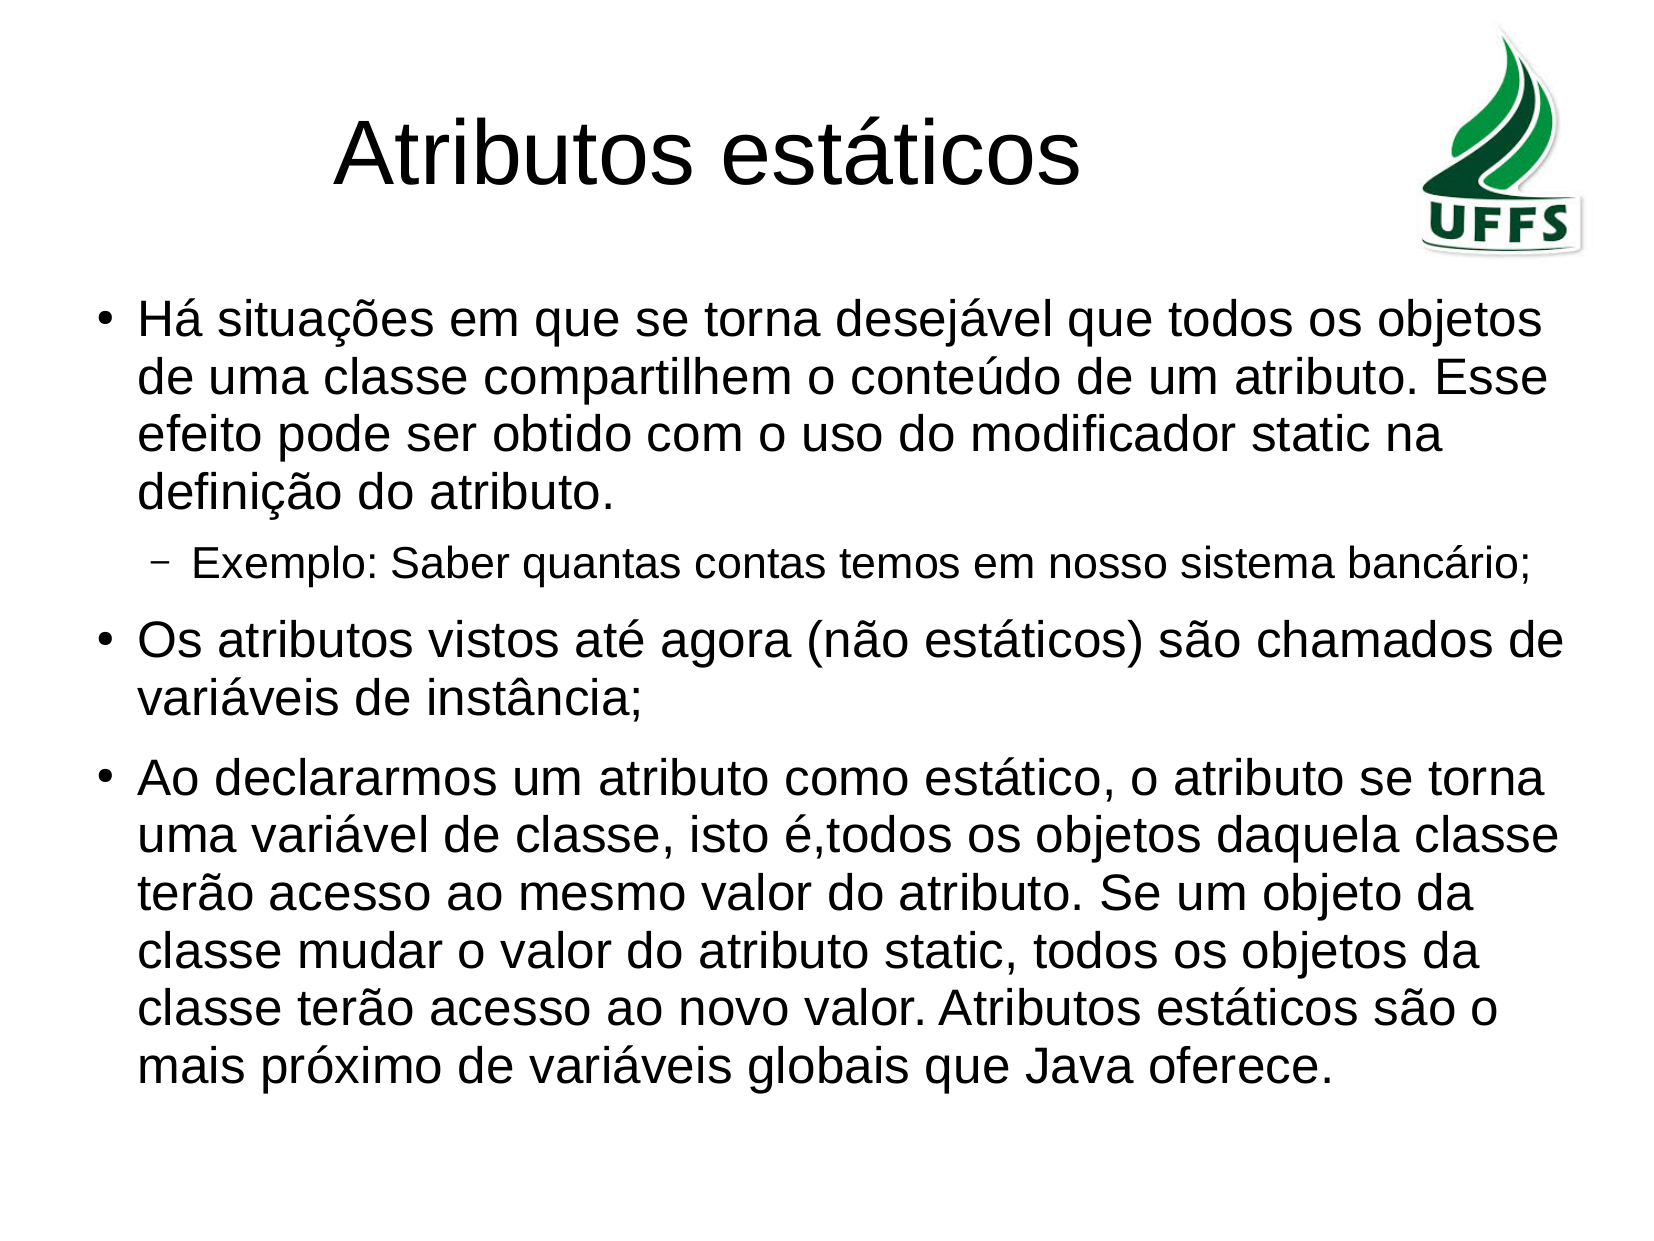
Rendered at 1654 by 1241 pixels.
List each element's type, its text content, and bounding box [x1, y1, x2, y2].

title Atributos estáticos [82, 49, 1335, 257]
list Há situações em que se torna desejável que todos os objetos de uma classe compartilhem o conteúdo de um atributo. Esse efeito pode ser obtido com o uso do modificador static na definição do atributo. Exemplo: Saber quantas contas temos em nosso sistema bancário; Os atributos vistos até agora (não estáticos) são chamados de variáveis de instância; Ao declararmos um atributo como estático, o atributo se torna uma variável de classe, isto é,todos os objetos daquela classe terão acesso ao mesmo valor do atributo. Se um objeto da classe mudar o valor do atributo static, todos os objetos da classe terão acesso ao novo valor. Atributos estáticos são o mais próximo de variáveis globais que Java oferece. [82, 290, 1571, 1170]
picture [1381, 20, 1624, 272]
